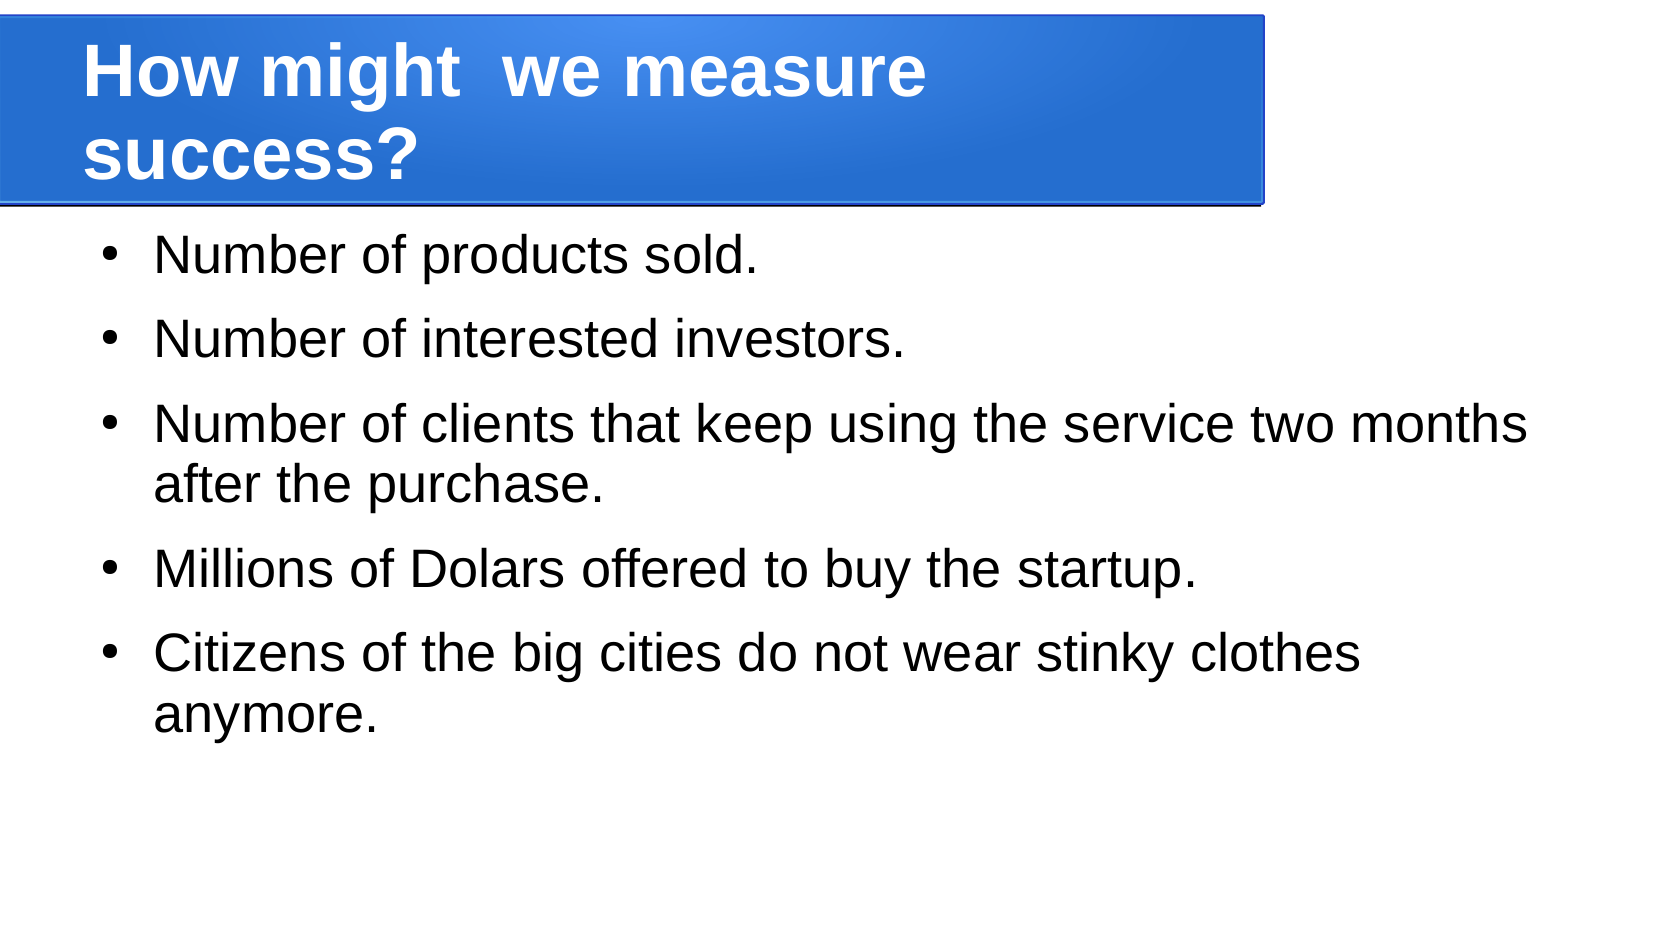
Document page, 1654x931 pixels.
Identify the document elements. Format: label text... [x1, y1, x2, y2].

title How might we measure success? [82, 29, 1261, 196]
list Number of products sold. Number of interested investors. Number of clients that keep using the service two months after the purchase. Millions of Dolars offered to buy the startup. Citizens of the big cities do not wear stinky clothes anymore. [82, 224, 1571, 764]
